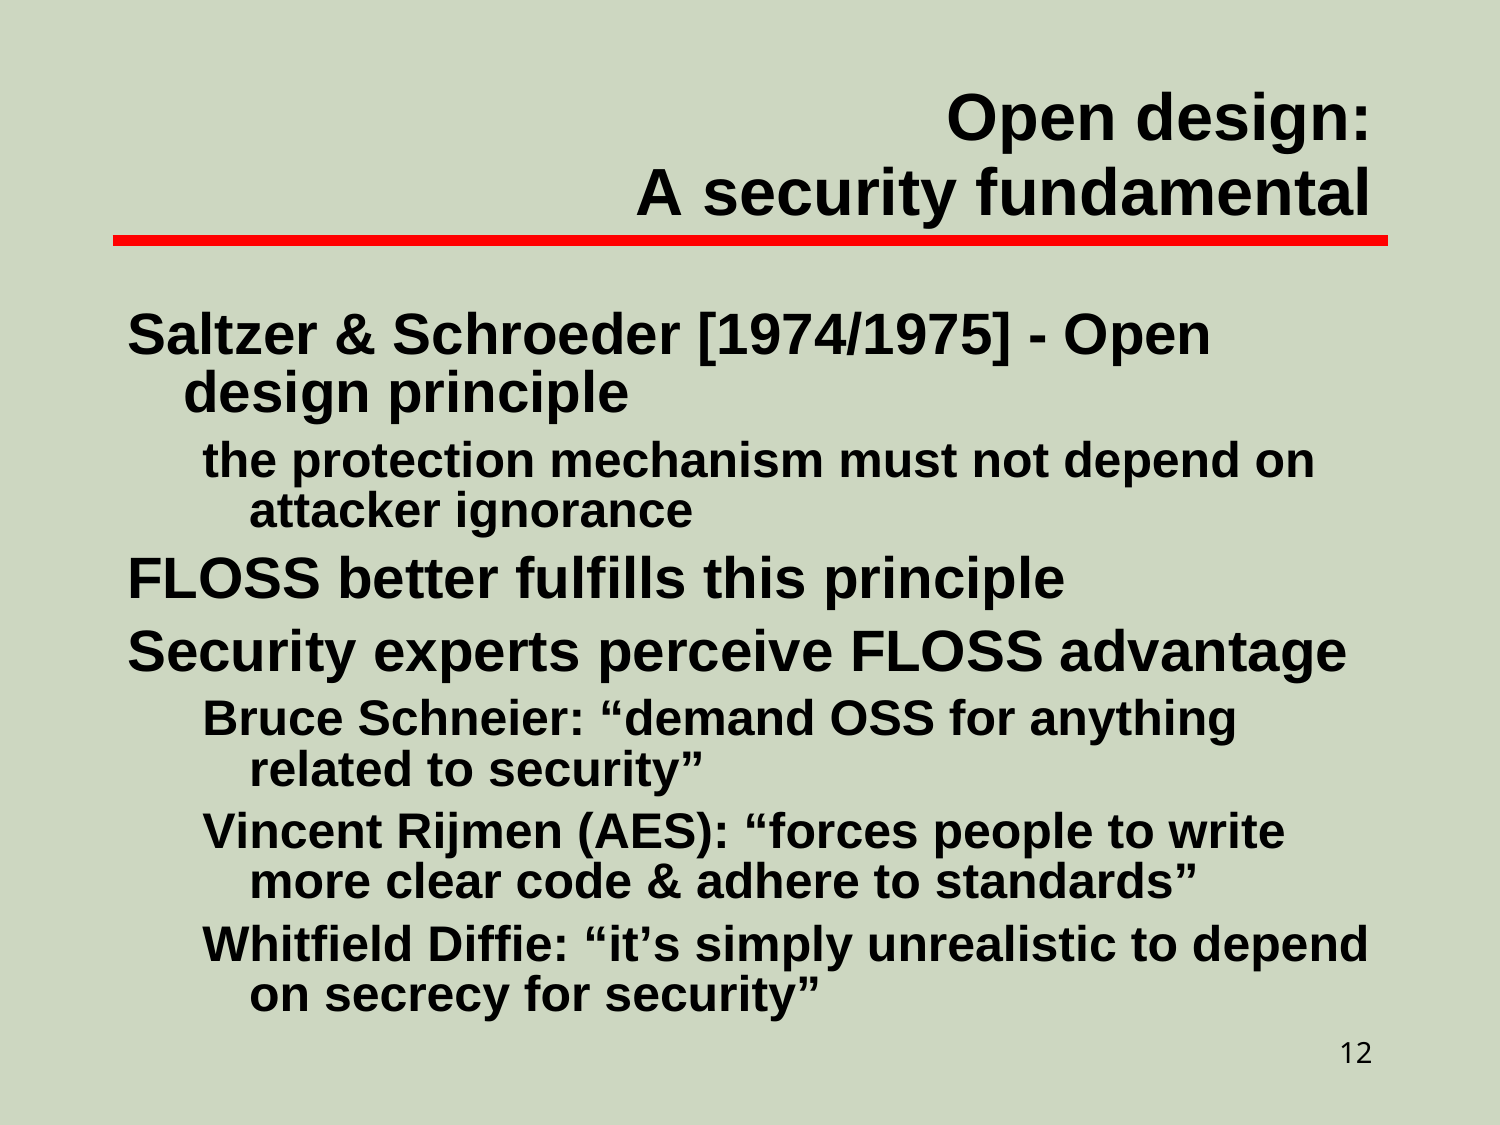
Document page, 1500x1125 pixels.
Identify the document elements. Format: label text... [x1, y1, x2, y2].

title Open design: A security fundamental [337, 72, 1388, 238]
list Saltzer & Schroeder [1974/1975] - Open design principle the protection mechanism must not depend on attacker ignorance FLOSS better fulfills this principle Security experts perceive FLOSS advantage Bruce Schneier: “demand OSS for anything related to security” Vincent Rijmen (AES): “forces people to write more clear code & adhere to standards” Whitfield Diffie: “it’s simply unrealistic to depend on secrecy for security” [112, 299, 1388, 1095]
